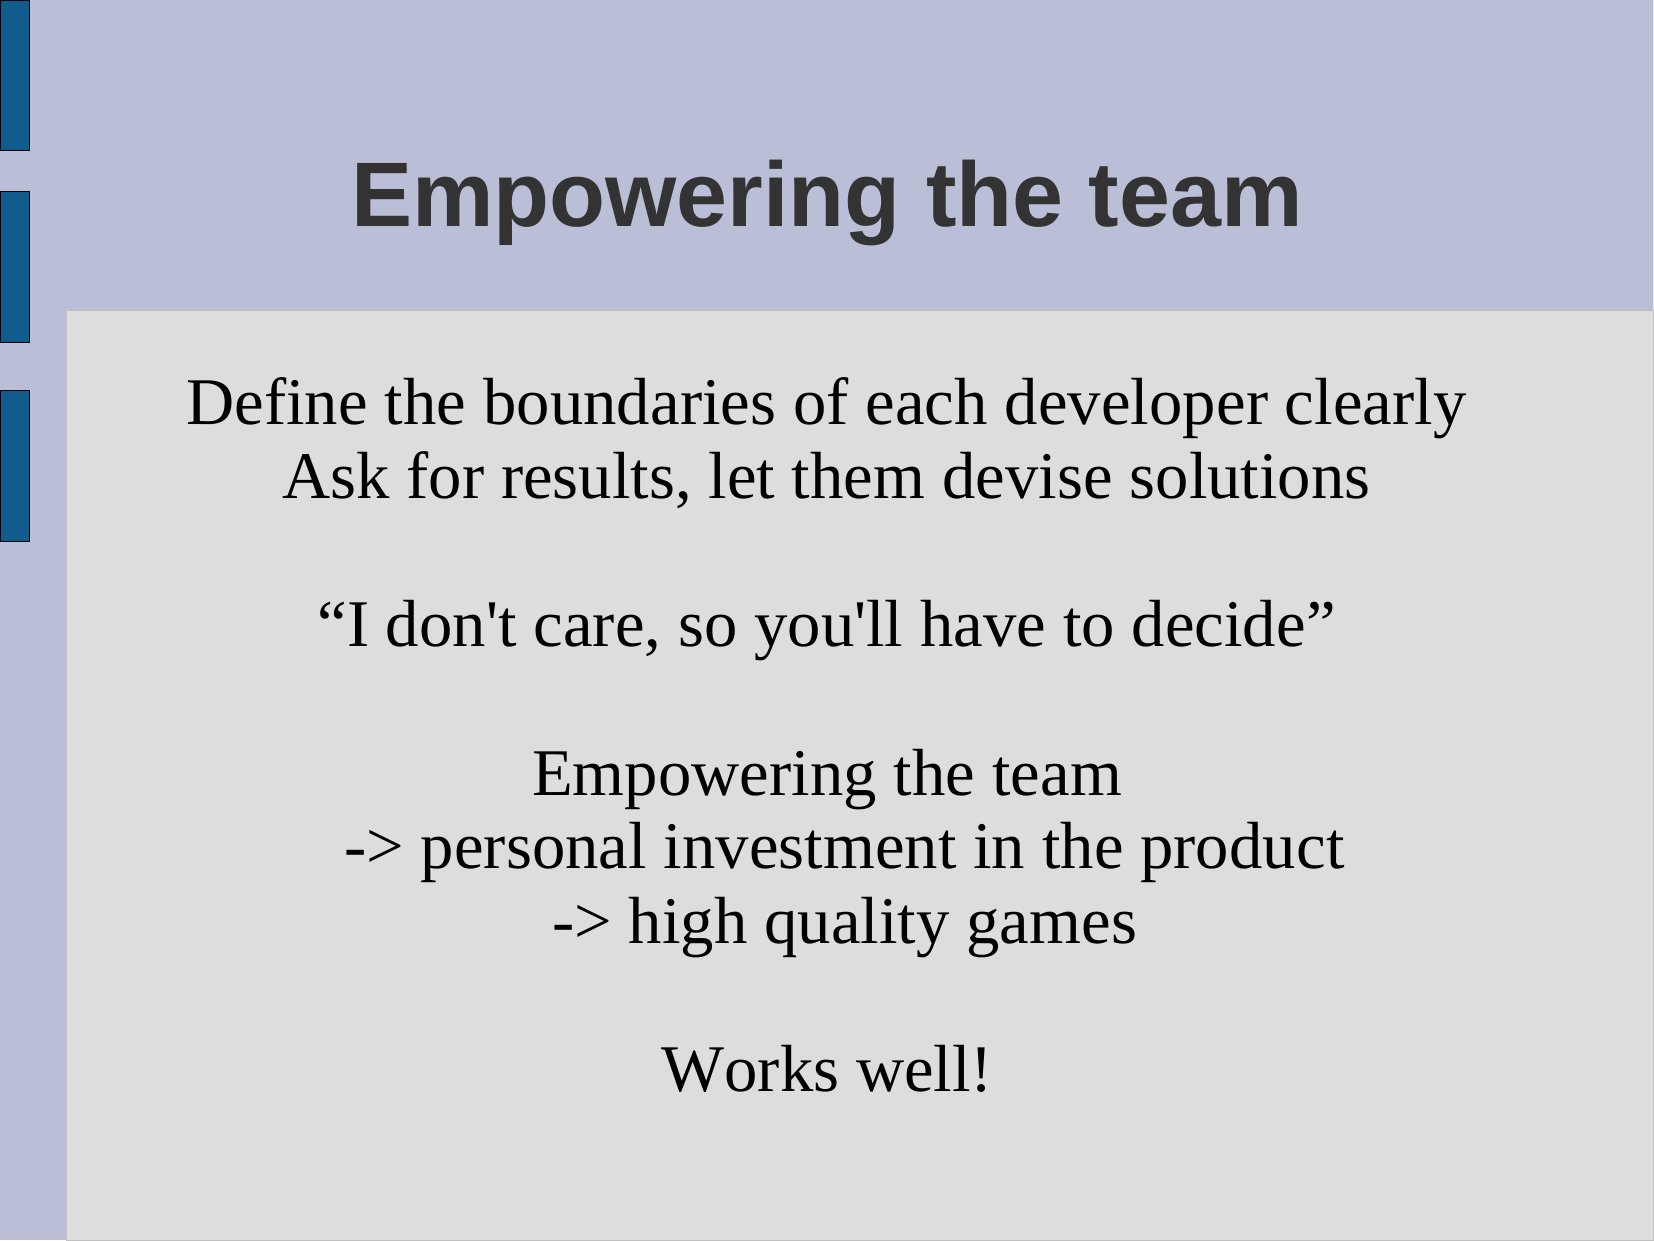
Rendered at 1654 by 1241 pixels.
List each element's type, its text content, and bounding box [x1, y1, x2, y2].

subtitle Define the boundaries of each developer clearly Ask for results, let them devise solutions “I don't care, so you'll have to decide” Empowering the team -> personal investment in the product -> high quality games Works well! [121, 344, 1534, 1127]
title Empowering the team [121, 91, 1534, 299]
